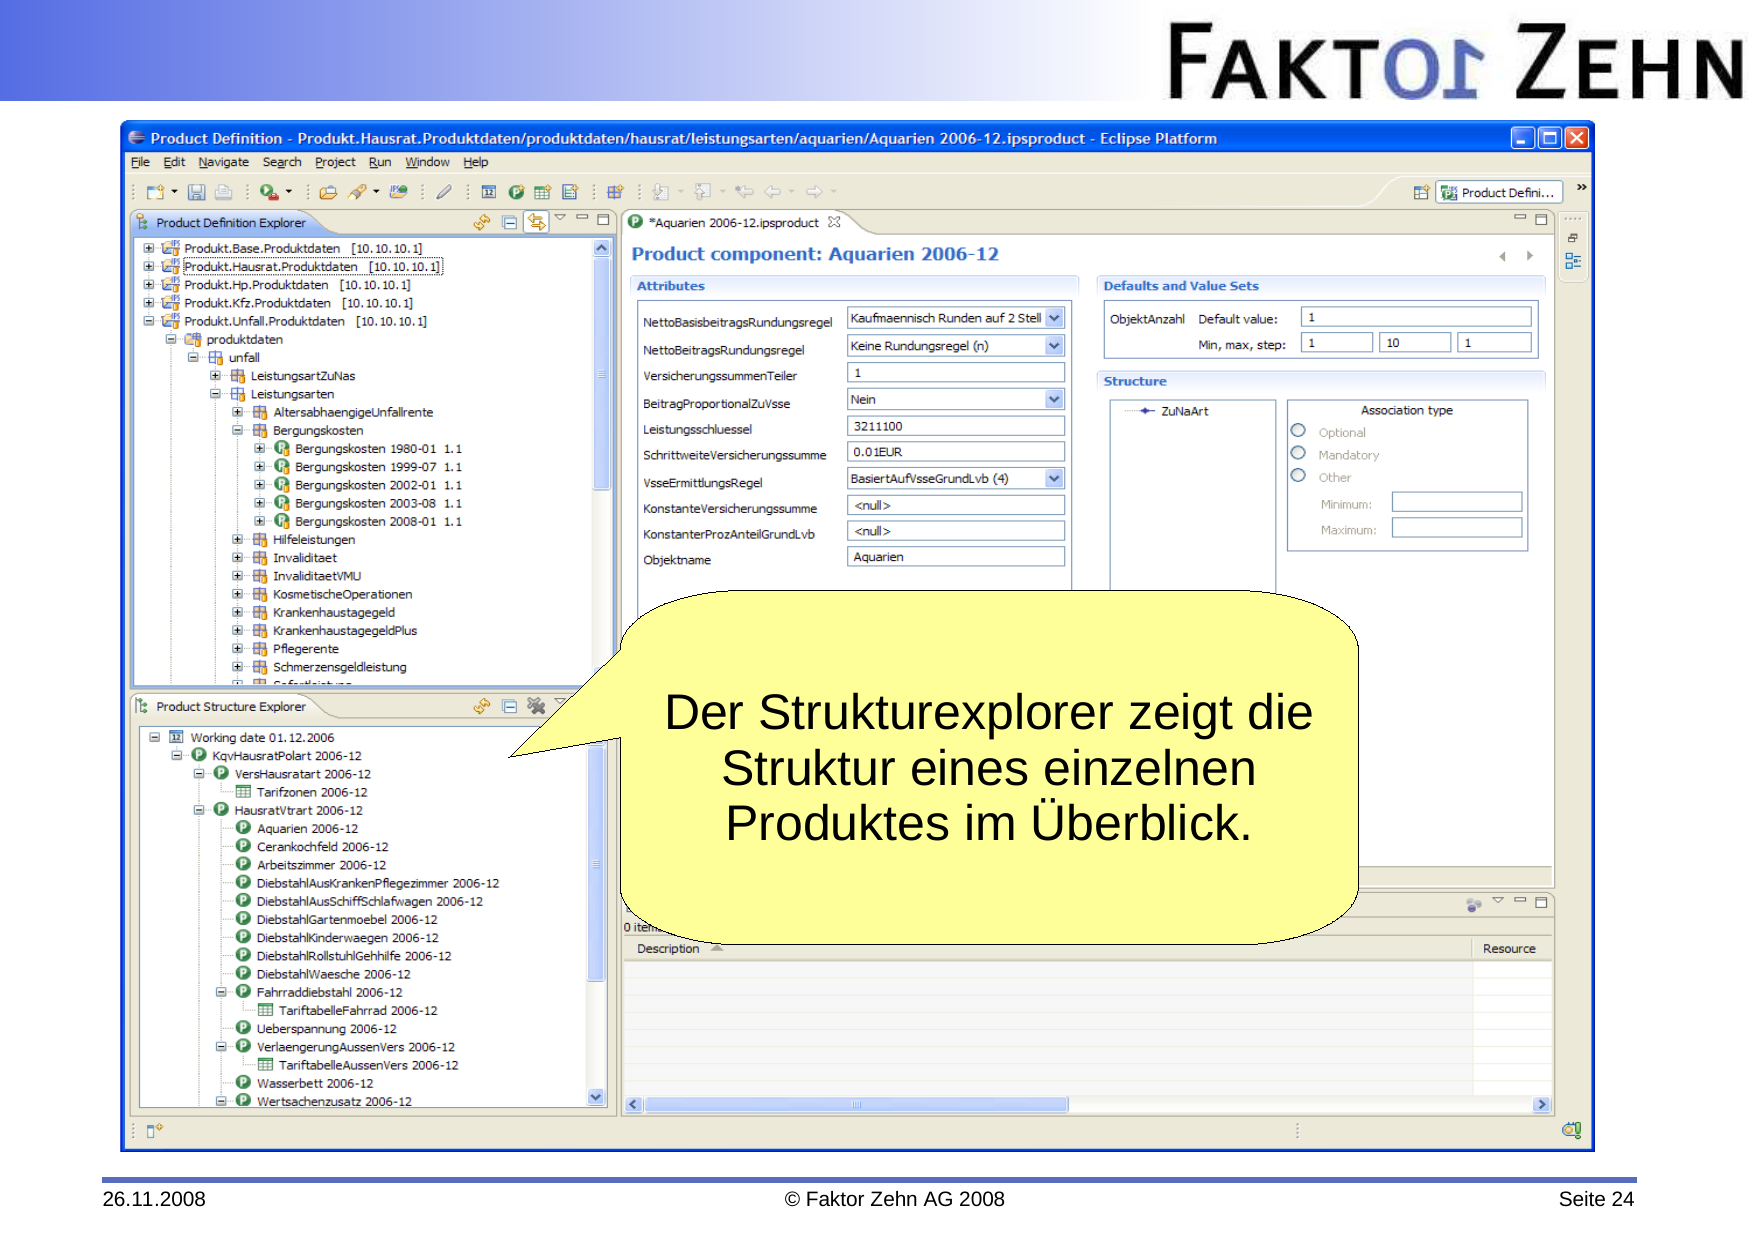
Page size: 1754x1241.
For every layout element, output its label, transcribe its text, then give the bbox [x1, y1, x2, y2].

picture [118, 118, 1595, 1152]
text_box Der Strukturexplorer zeigt die Struktur eines einzelnen Produktes im Überblick. [508, 590, 1359, 945]
picture [1162, 7, 1752, 100]
